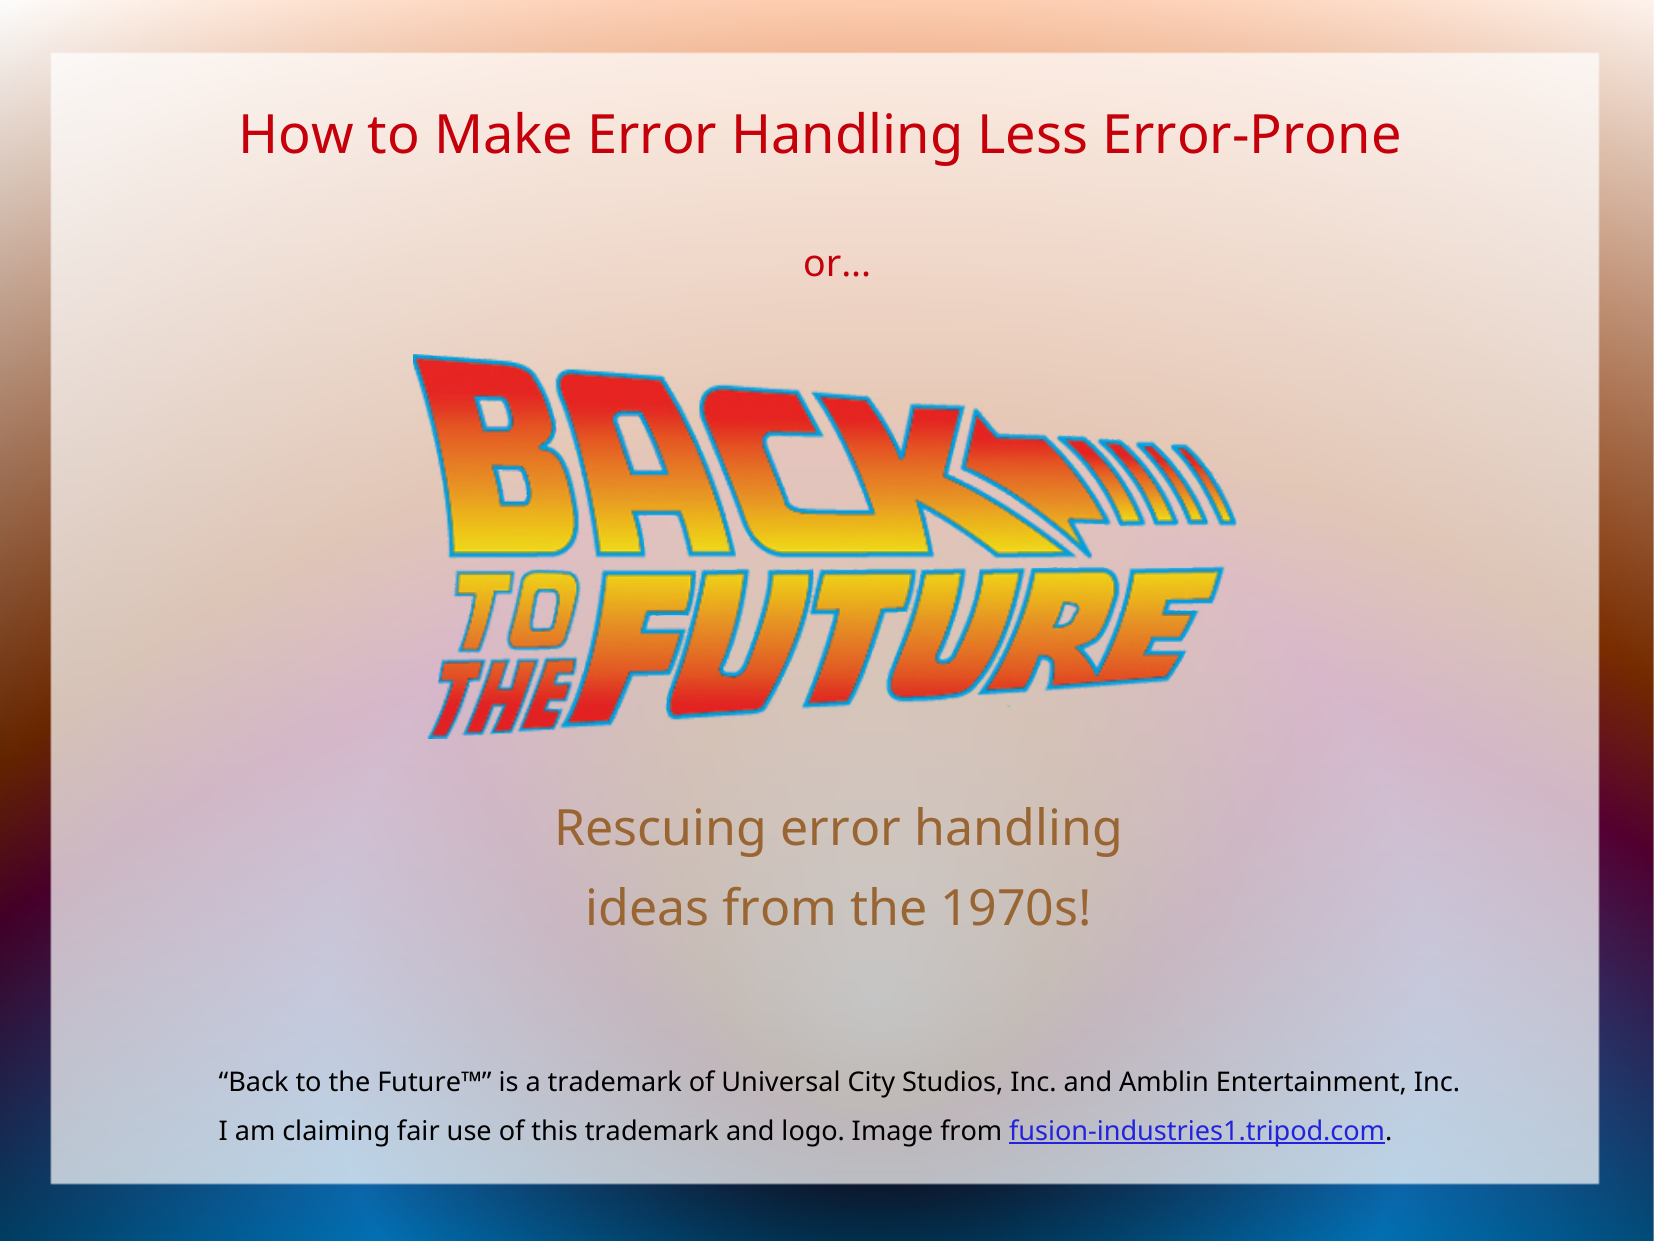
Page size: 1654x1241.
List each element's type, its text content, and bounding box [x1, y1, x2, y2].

title How to Make Error Handling Less Error-Prone [76, 59, 1565, 207]
text_box or... [354, 236, 1184, 283]
picture [0, 0, 1654, 1241]
list Rescuing error handling ideas from the 1970s! [118, 791, 1489, 945]
list “Back to the Future™” is a trademark of Universal City Studios, Inc. and Amblin Entertainment, Inc. I am claiming fair use of this trademark and logo. Image from fusion-industries1.tripod.com. [147, 1062, 1536, 1168]
